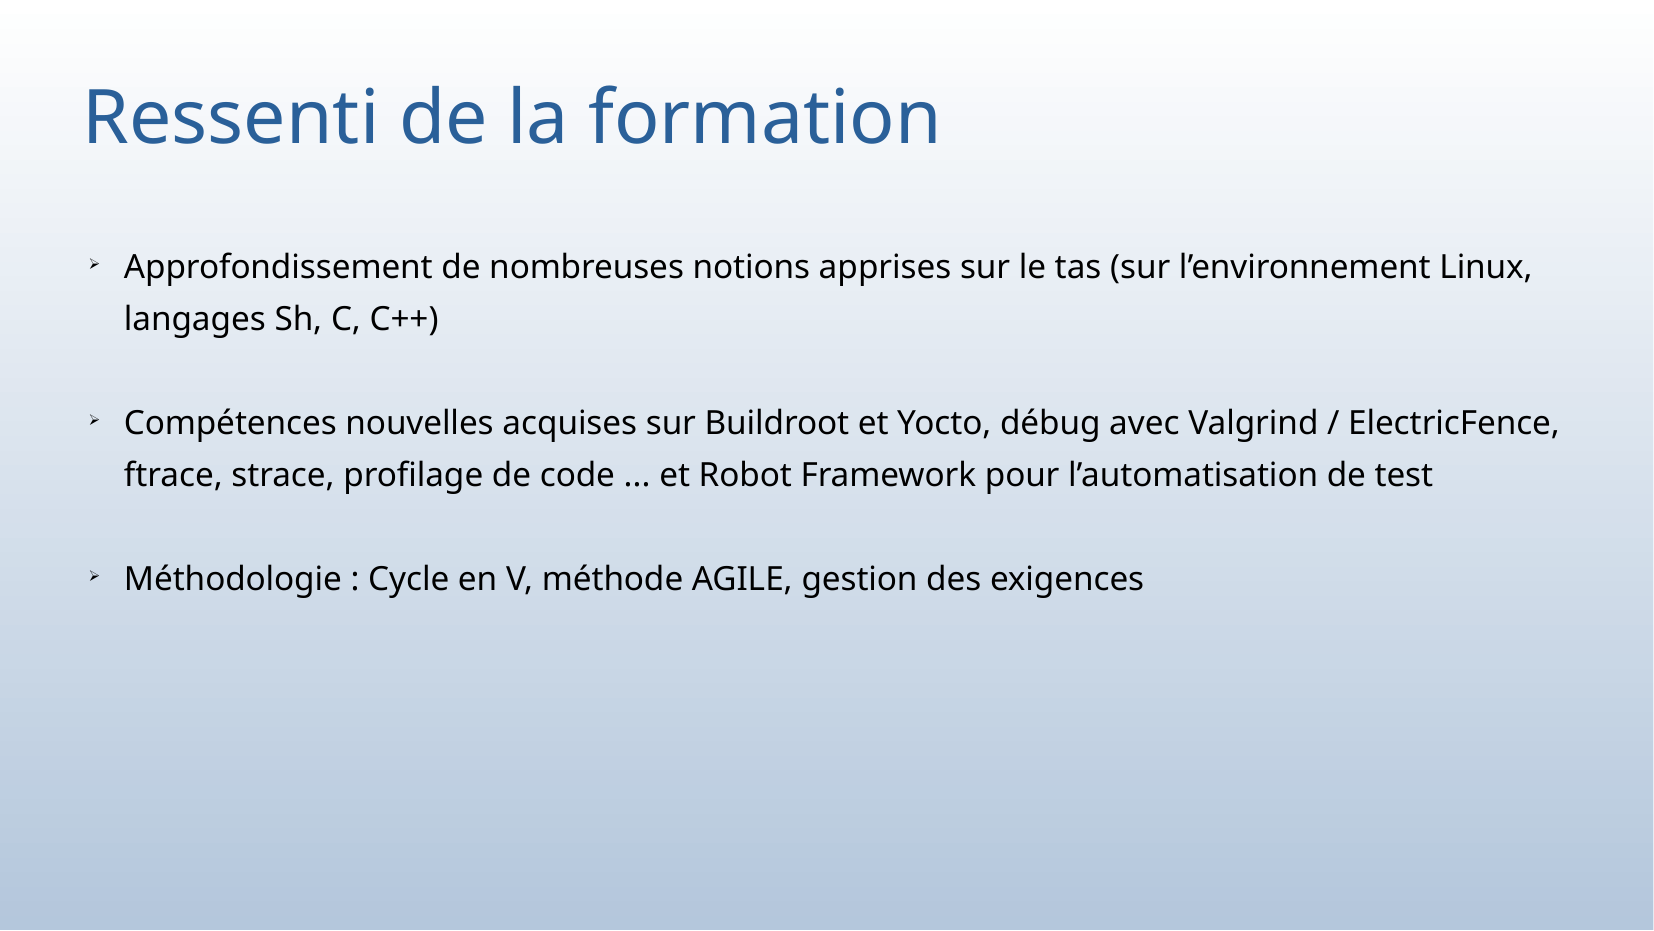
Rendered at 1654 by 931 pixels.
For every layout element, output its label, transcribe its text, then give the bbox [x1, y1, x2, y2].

subtitle Approfondissement de nombreuses notions apprises sur le tas (sur l’environnement Linux, langages Sh, C, C++) Compétences nouvelles acquises sur Buildroot et Yocto, débug avec Valgrind / ElectricFence, ftrace, strace, profilage de code ... et Robot Framework pour l’automatisation de test Méthodologie : Cycle en V, méthode AGILE, gestion des exigences [88, 236, 1577, 776]
title Ressenti de la formation [82, 37, 1571, 193]
